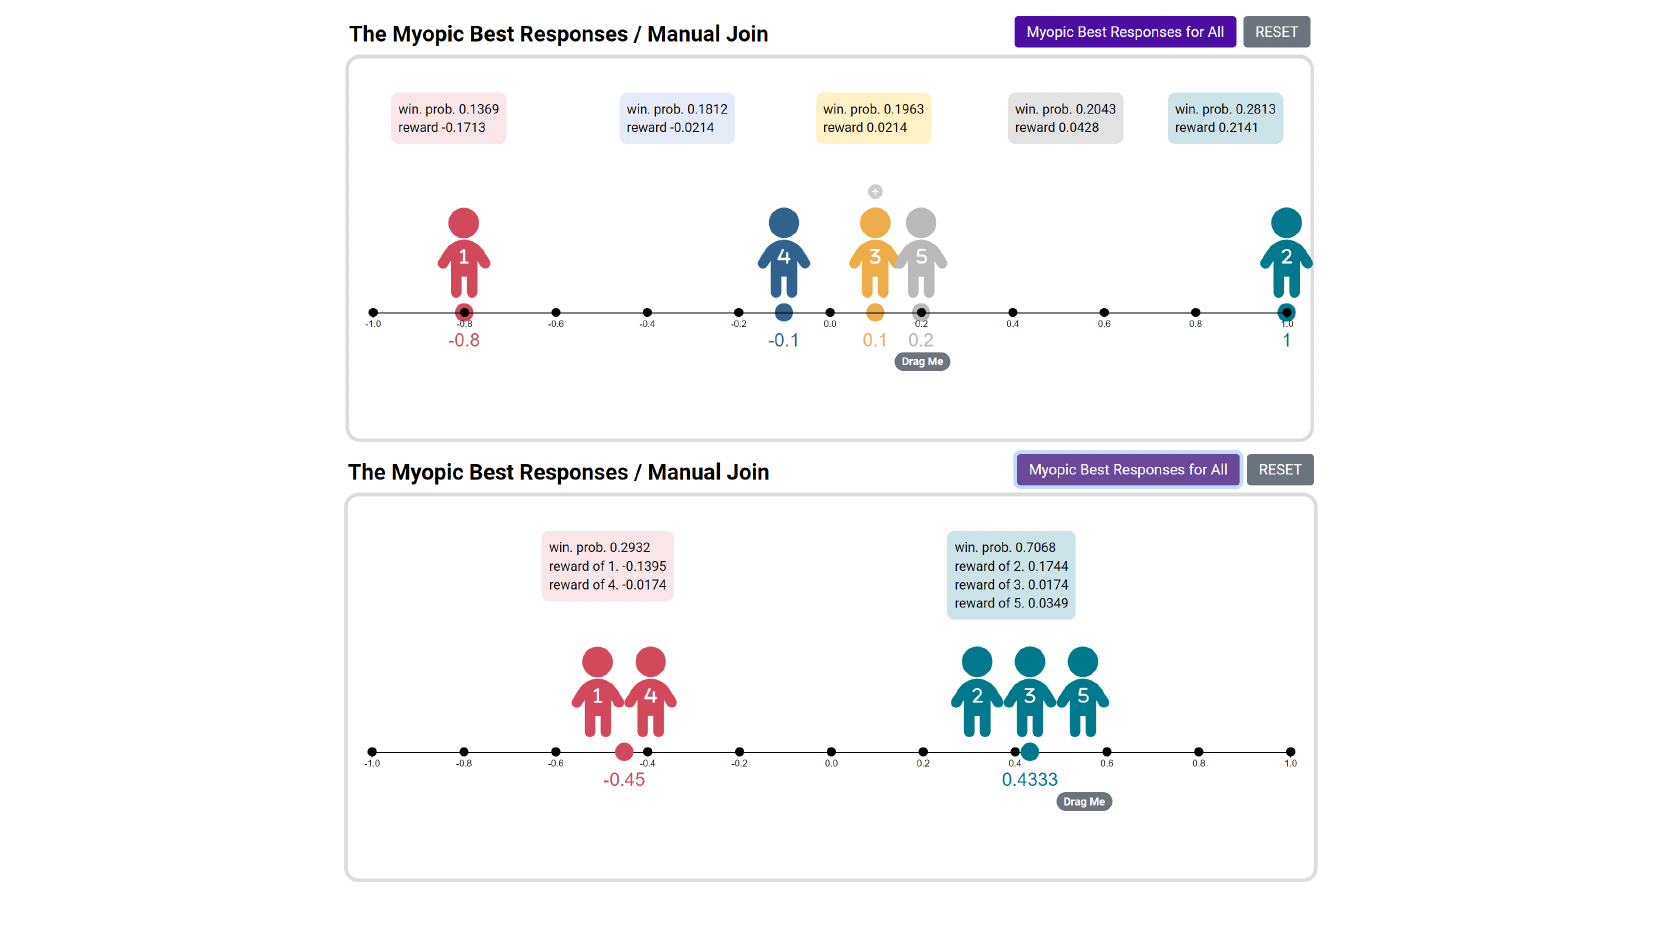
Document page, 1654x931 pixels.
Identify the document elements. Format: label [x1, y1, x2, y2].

picture [343, 450, 1318, 883]
picture [341, 5, 1317, 445]
